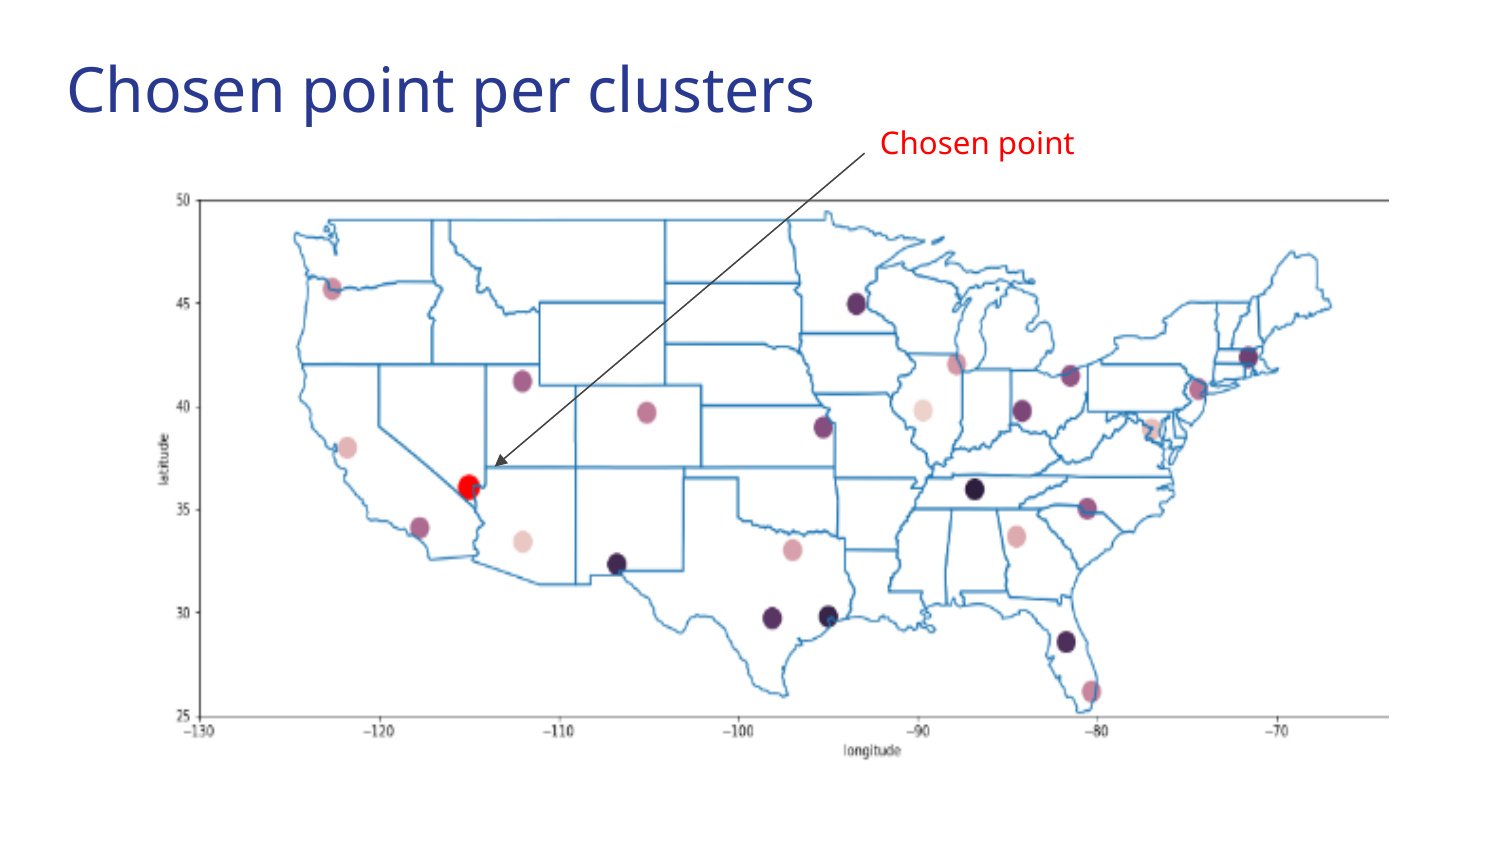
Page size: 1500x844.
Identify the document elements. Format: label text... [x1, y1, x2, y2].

picture [152, 187, 1389, 771]
title Chosen point per clusters [51, 35, 1449, 135]
text_box Chosen point [864, 108, 1127, 176]
